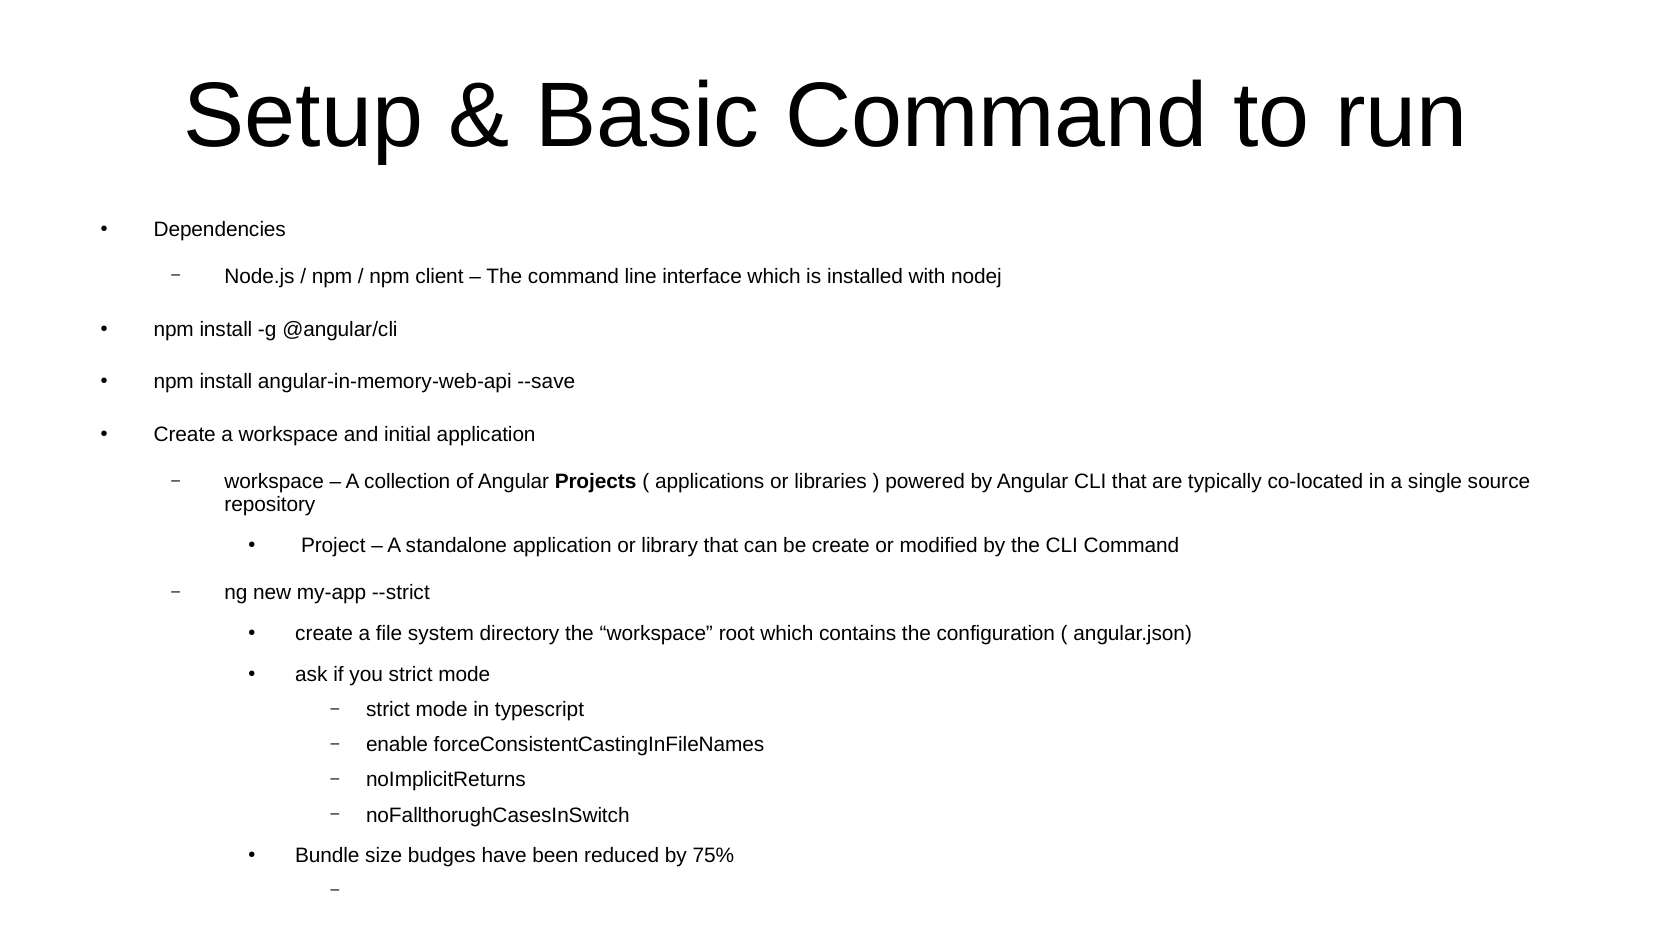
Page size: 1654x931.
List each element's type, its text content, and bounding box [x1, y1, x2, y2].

list Dependencies Node.js / npm / npm client – The command line interface which is installed with nodej npm install -g @angular/cli npm install angular-in-memory-web-api --save Create a workspace and initial application workspace – A collection of Angular Projects ( applications or libraries ) powered by Angular CLI that are typically co-located in a single source repository Project – A standalone application or library that can be create or modified by the CLI Command ng new my-app --strict create a file system directory the “workspace” root which contains the configuration ( angular.json) ask if you strict mode strict mode in typescript enable forceConsistentCastingInFileNames noImplicitReturns noFallthorughCasesInSwitch Bundle size budges have been reduced by 75% [82, 217, 1606, 901]
title Setup & Basic Command to run [82, 37, 1571, 193]
